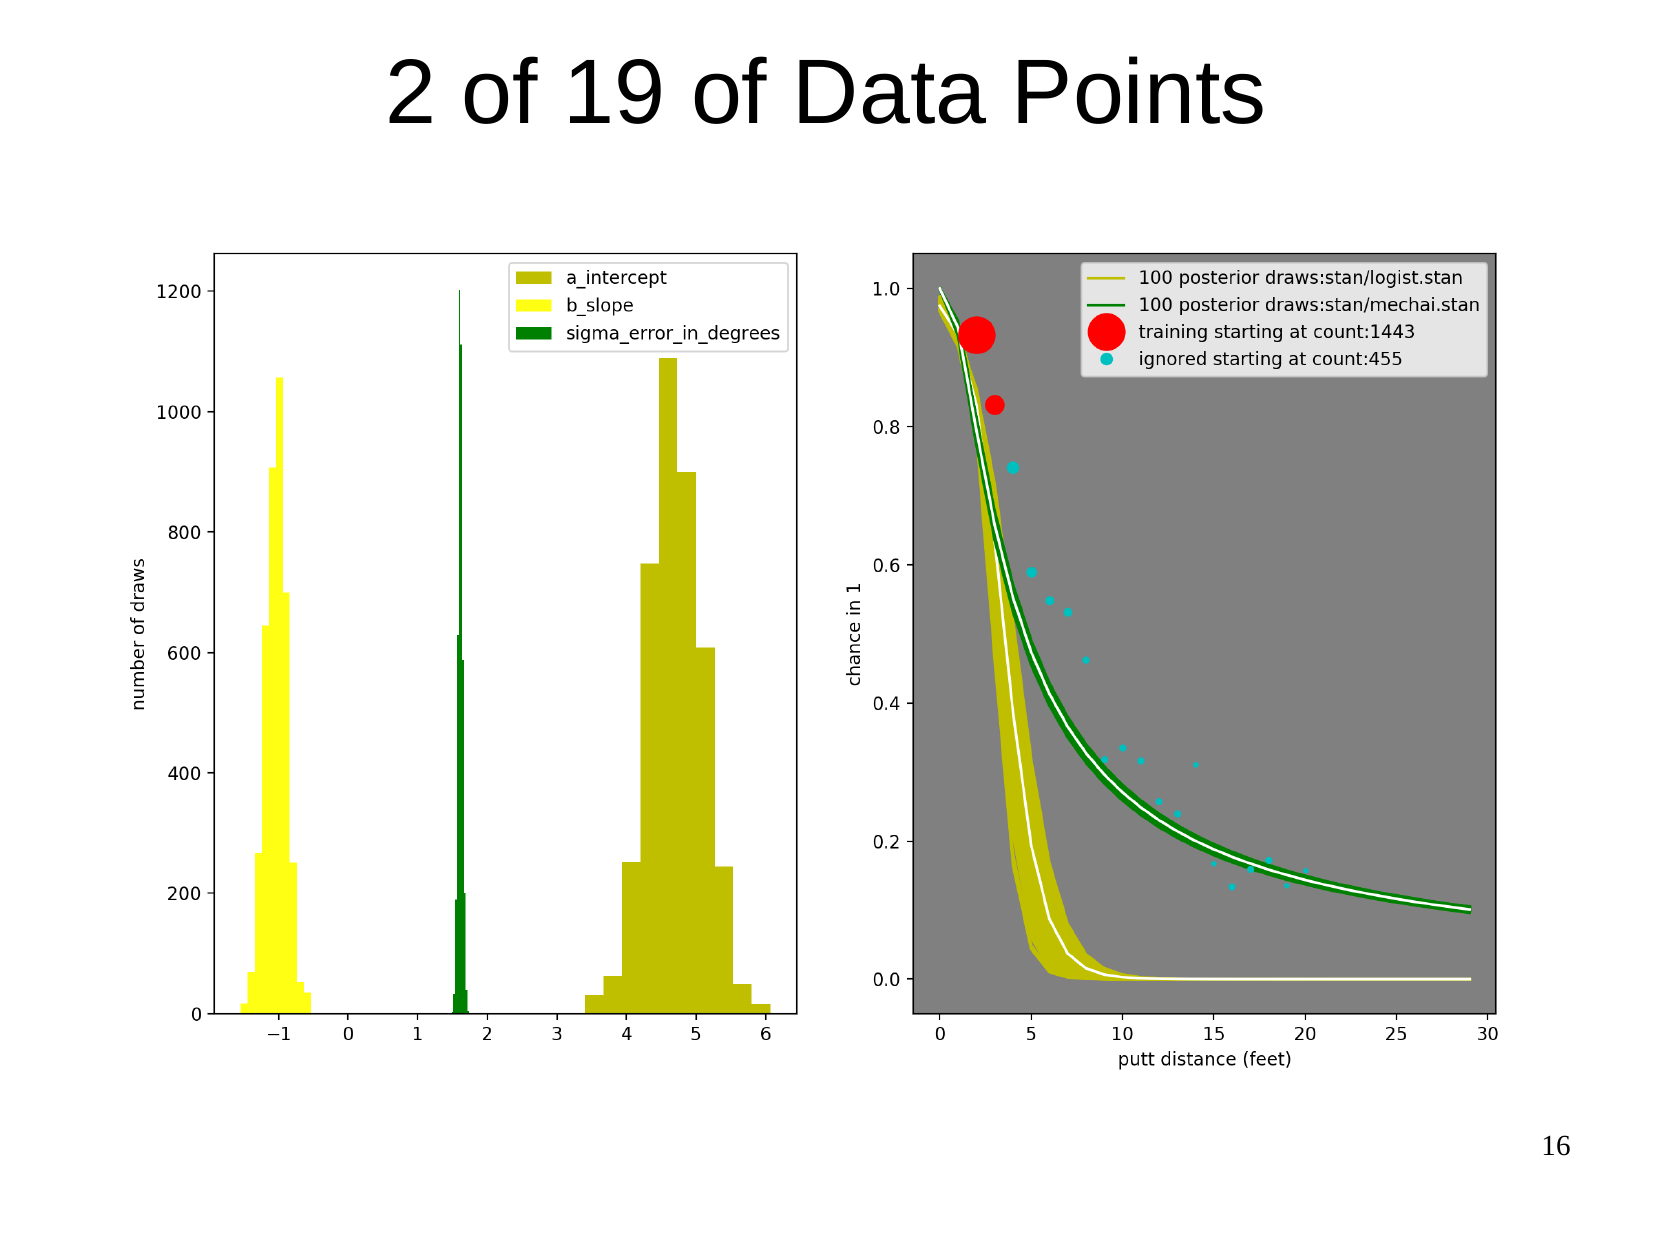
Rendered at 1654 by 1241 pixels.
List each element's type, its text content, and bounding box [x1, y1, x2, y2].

title 2 of 19 of Data Points [82, 40, 1571, 135]
picture [7, 135, 1654, 1122]
